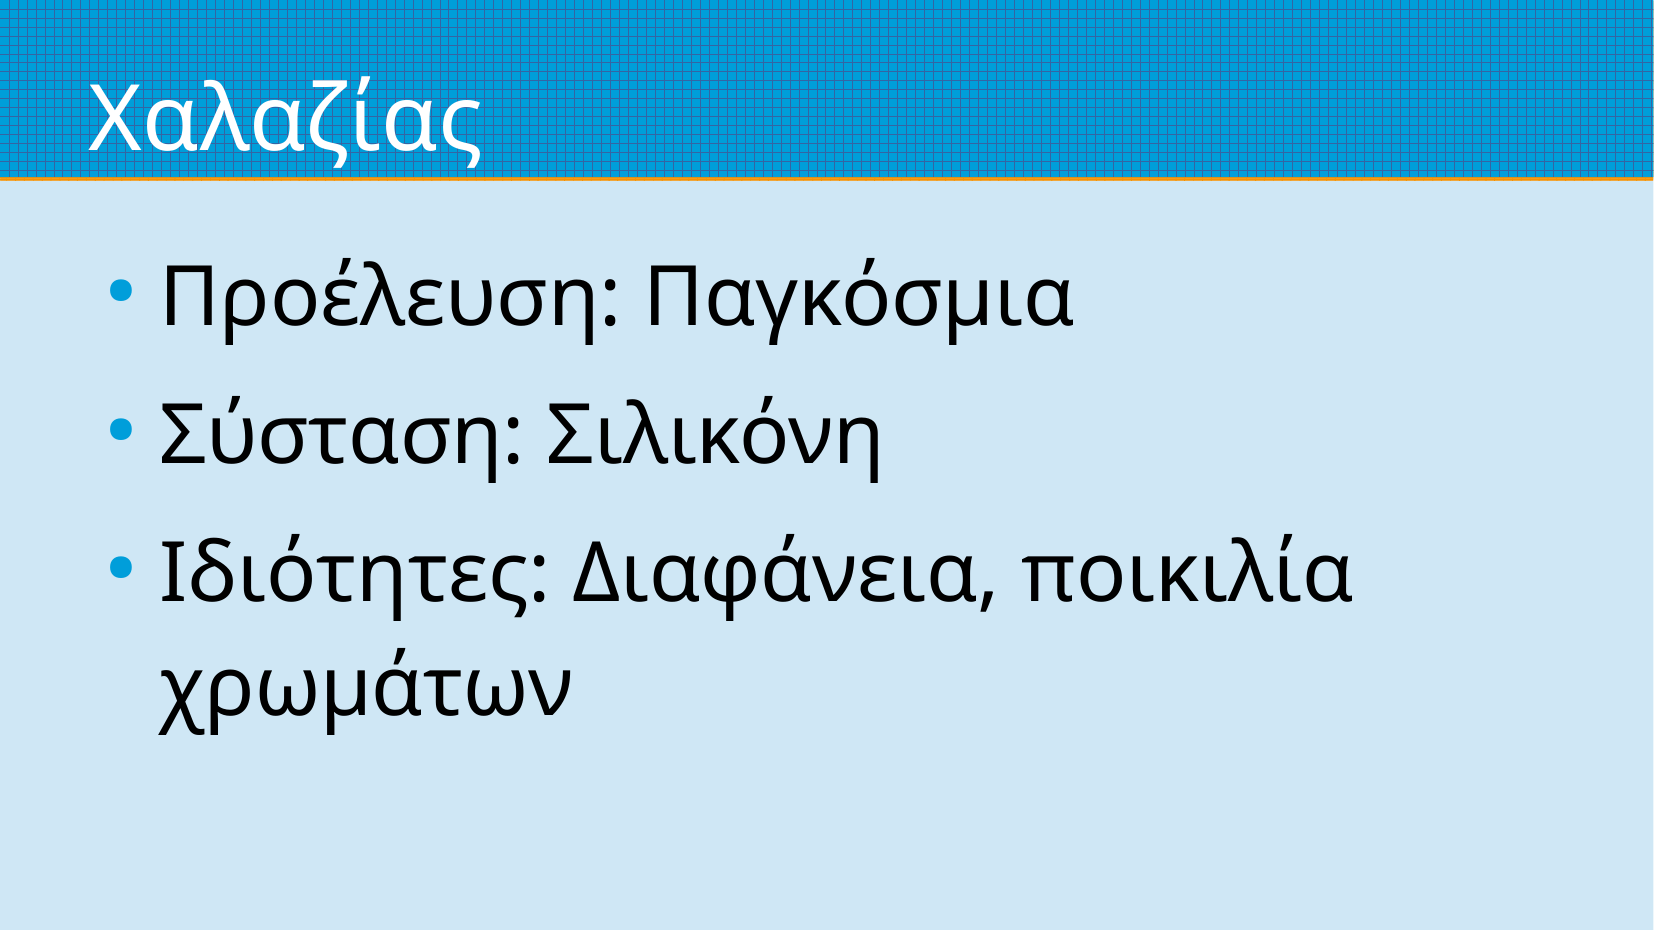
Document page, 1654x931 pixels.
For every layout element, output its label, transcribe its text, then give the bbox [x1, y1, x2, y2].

list Προέλευση: Παγκόσμια Σύσταση: Σιλικόνη Ιδιότητες: Διαφάνεια, ποικιλία χρωμάτων [88, 236, 1565, 813]
title Χαλαζίας [88, 14, 1565, 178]
